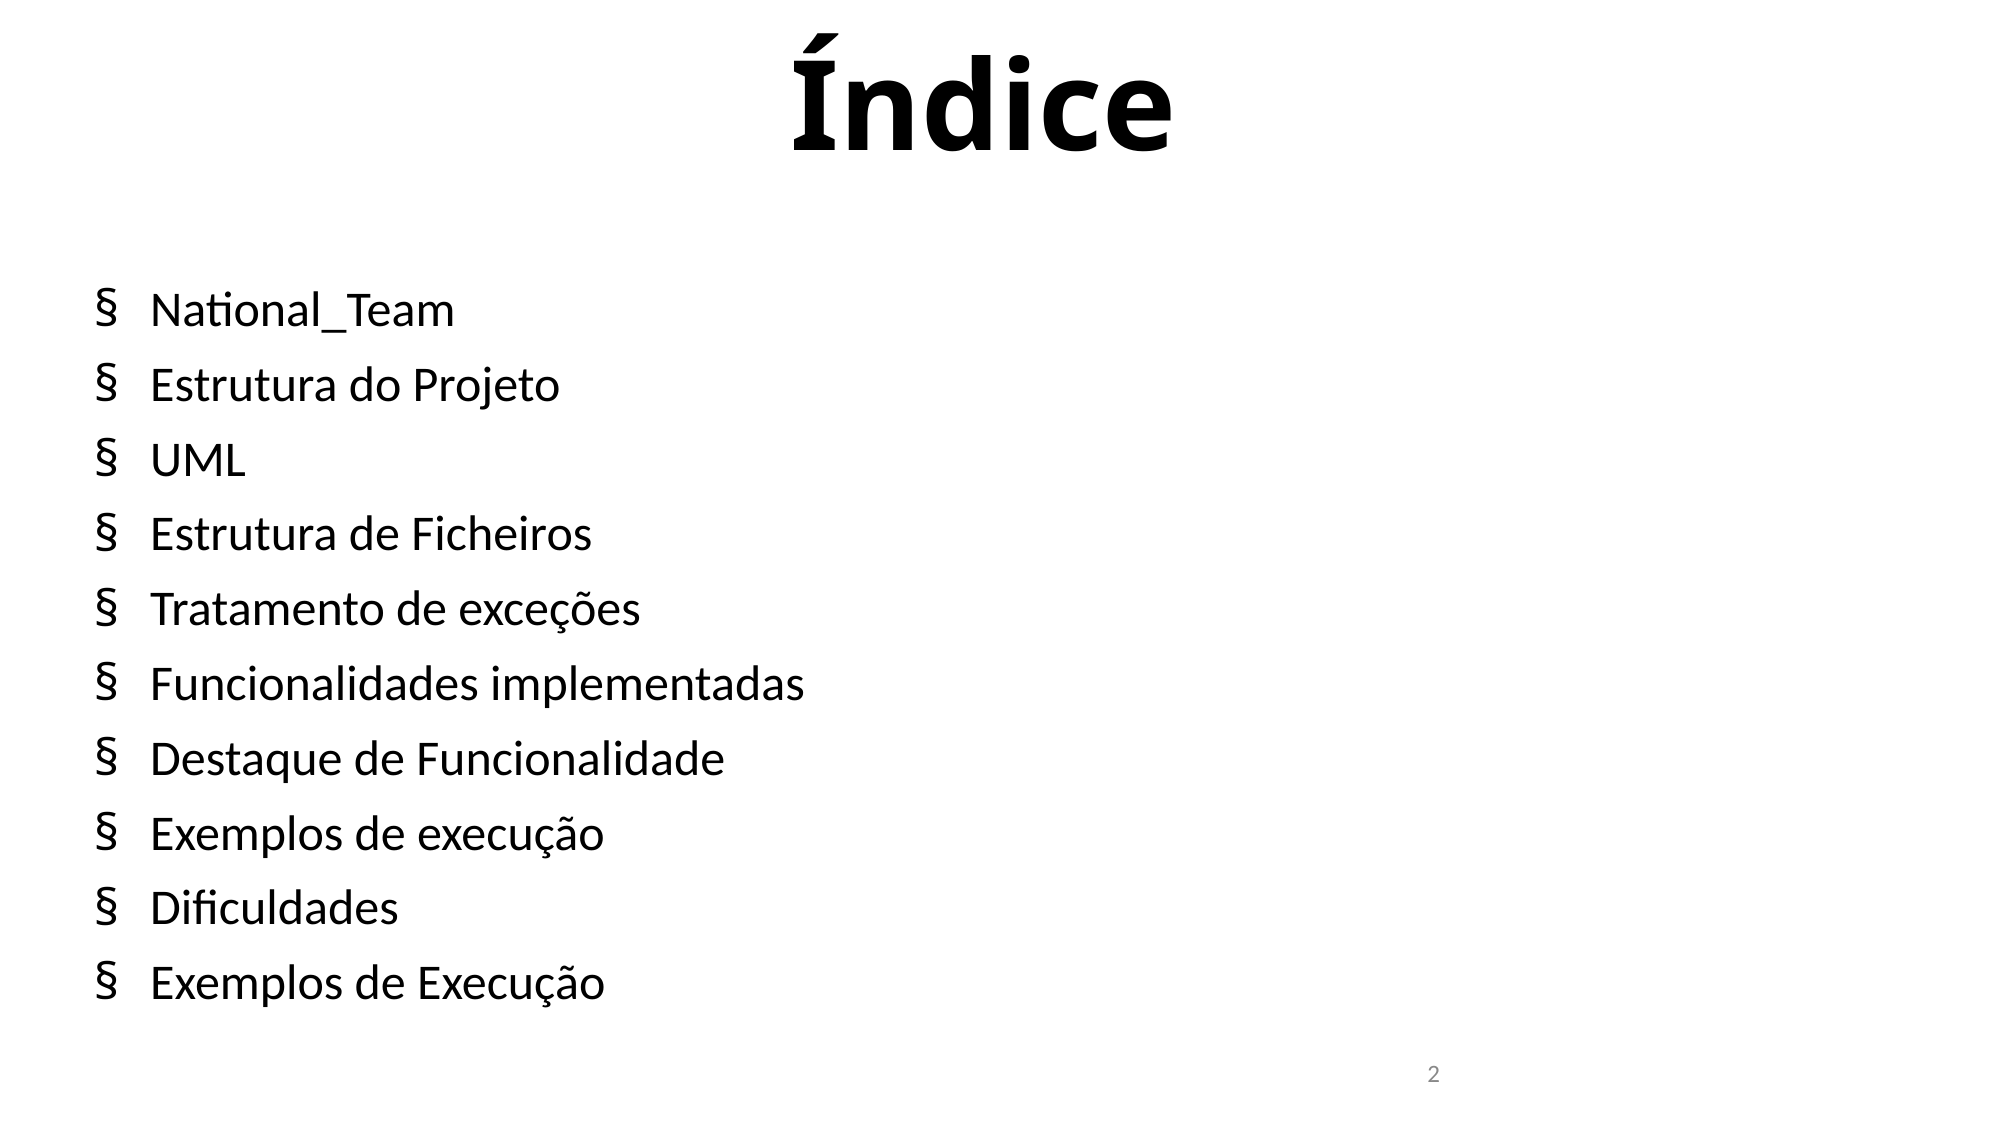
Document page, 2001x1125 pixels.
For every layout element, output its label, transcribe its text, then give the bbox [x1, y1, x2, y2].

text_box [1412, 1042, 1863, 1103]
subtitle National_Team Estrutura do Projeto UML Estrutura de Ficheiros Tratamento de exceções Funcionalidades implementadas Destaque de Funcionalidade Exemplos de execução Dificuldades Exemplos de Execução [79, 275, 1921, 1125]
title Índice [249, 25, 1750, 186]
